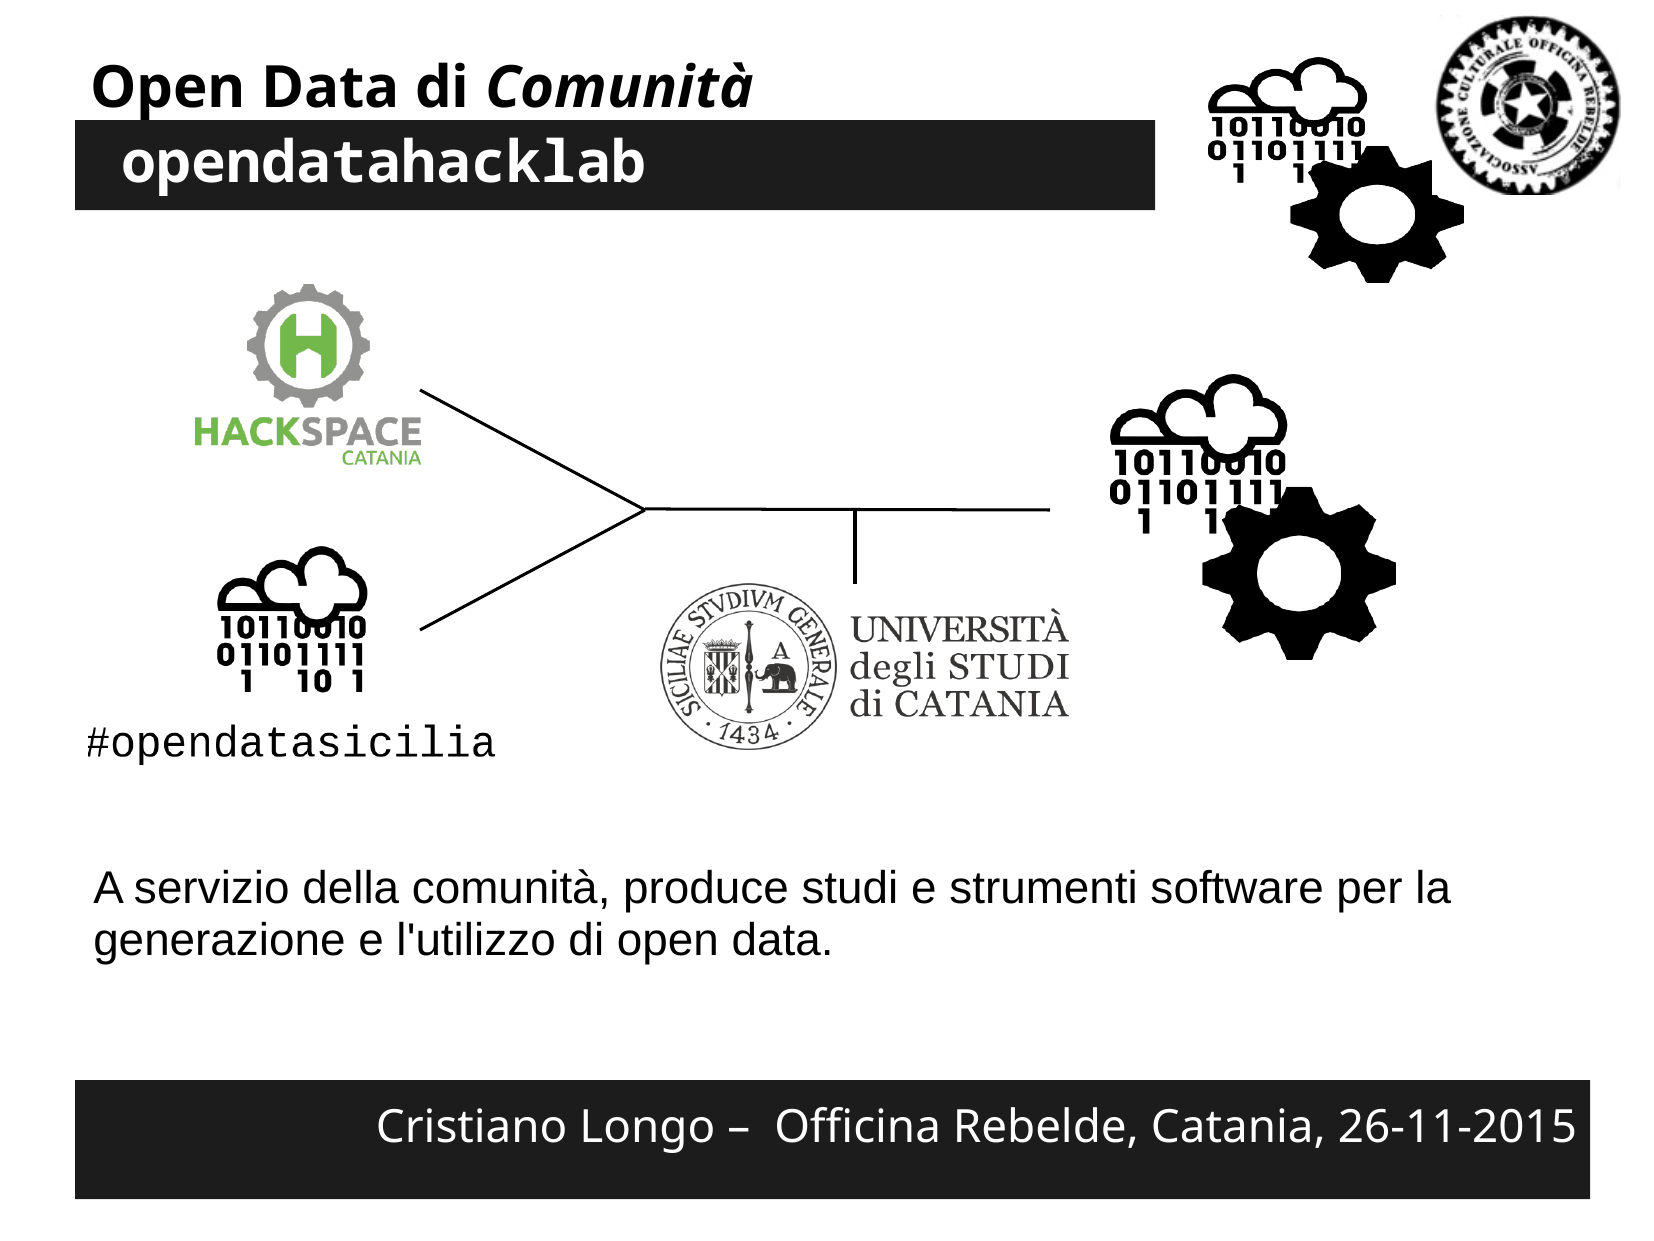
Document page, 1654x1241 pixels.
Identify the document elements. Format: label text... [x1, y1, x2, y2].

picture [1208, 15, 1621, 283]
list opendatahacklab [75, 120, 1156, 211]
list Open Data di Comunità [75, 45, 1325, 166]
text_box A servizio della comunità, produce studi e strumenti software per la generazione e l'utilizzo di open data. [78, 855, 1654, 973]
picture [195, 284, 421, 466]
picture [660, 583, 1069, 751]
picture [1110, 374, 1396, 661]
list Cristiano Longo – Officina Rebelde, Catania, 26-11-2015 [75, 1080, 1591, 1200]
picture [88, 546, 496, 766]
